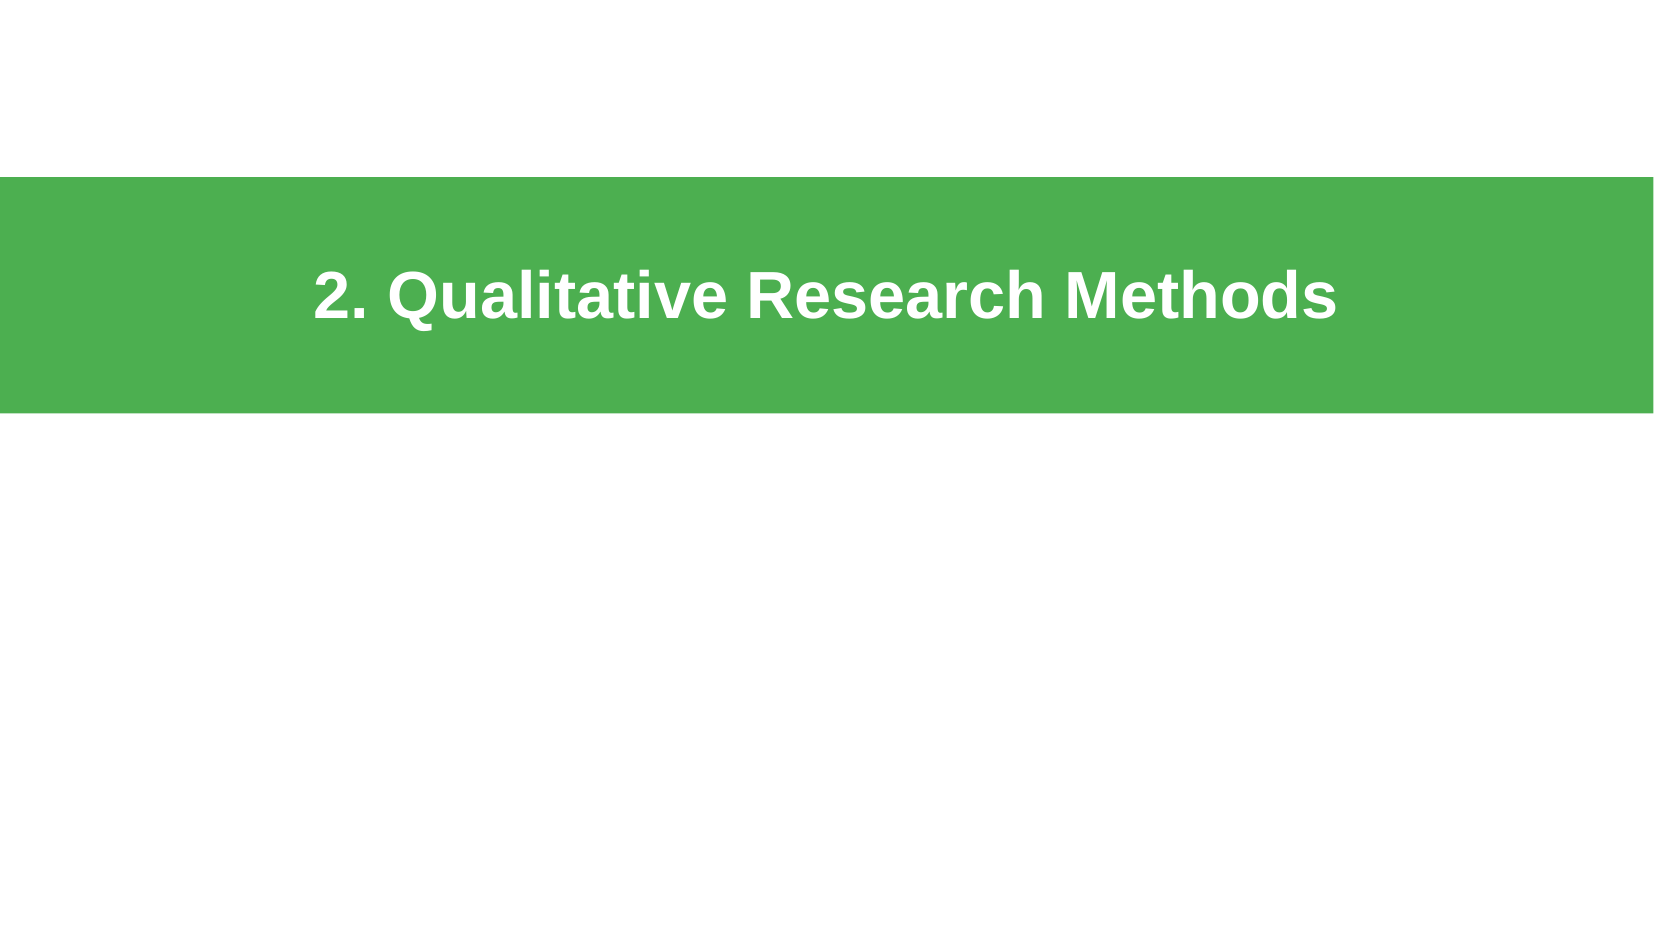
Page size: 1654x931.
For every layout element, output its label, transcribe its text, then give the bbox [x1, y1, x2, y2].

title 2. Qualitative Research Methods [0, 177, 1654, 414]
